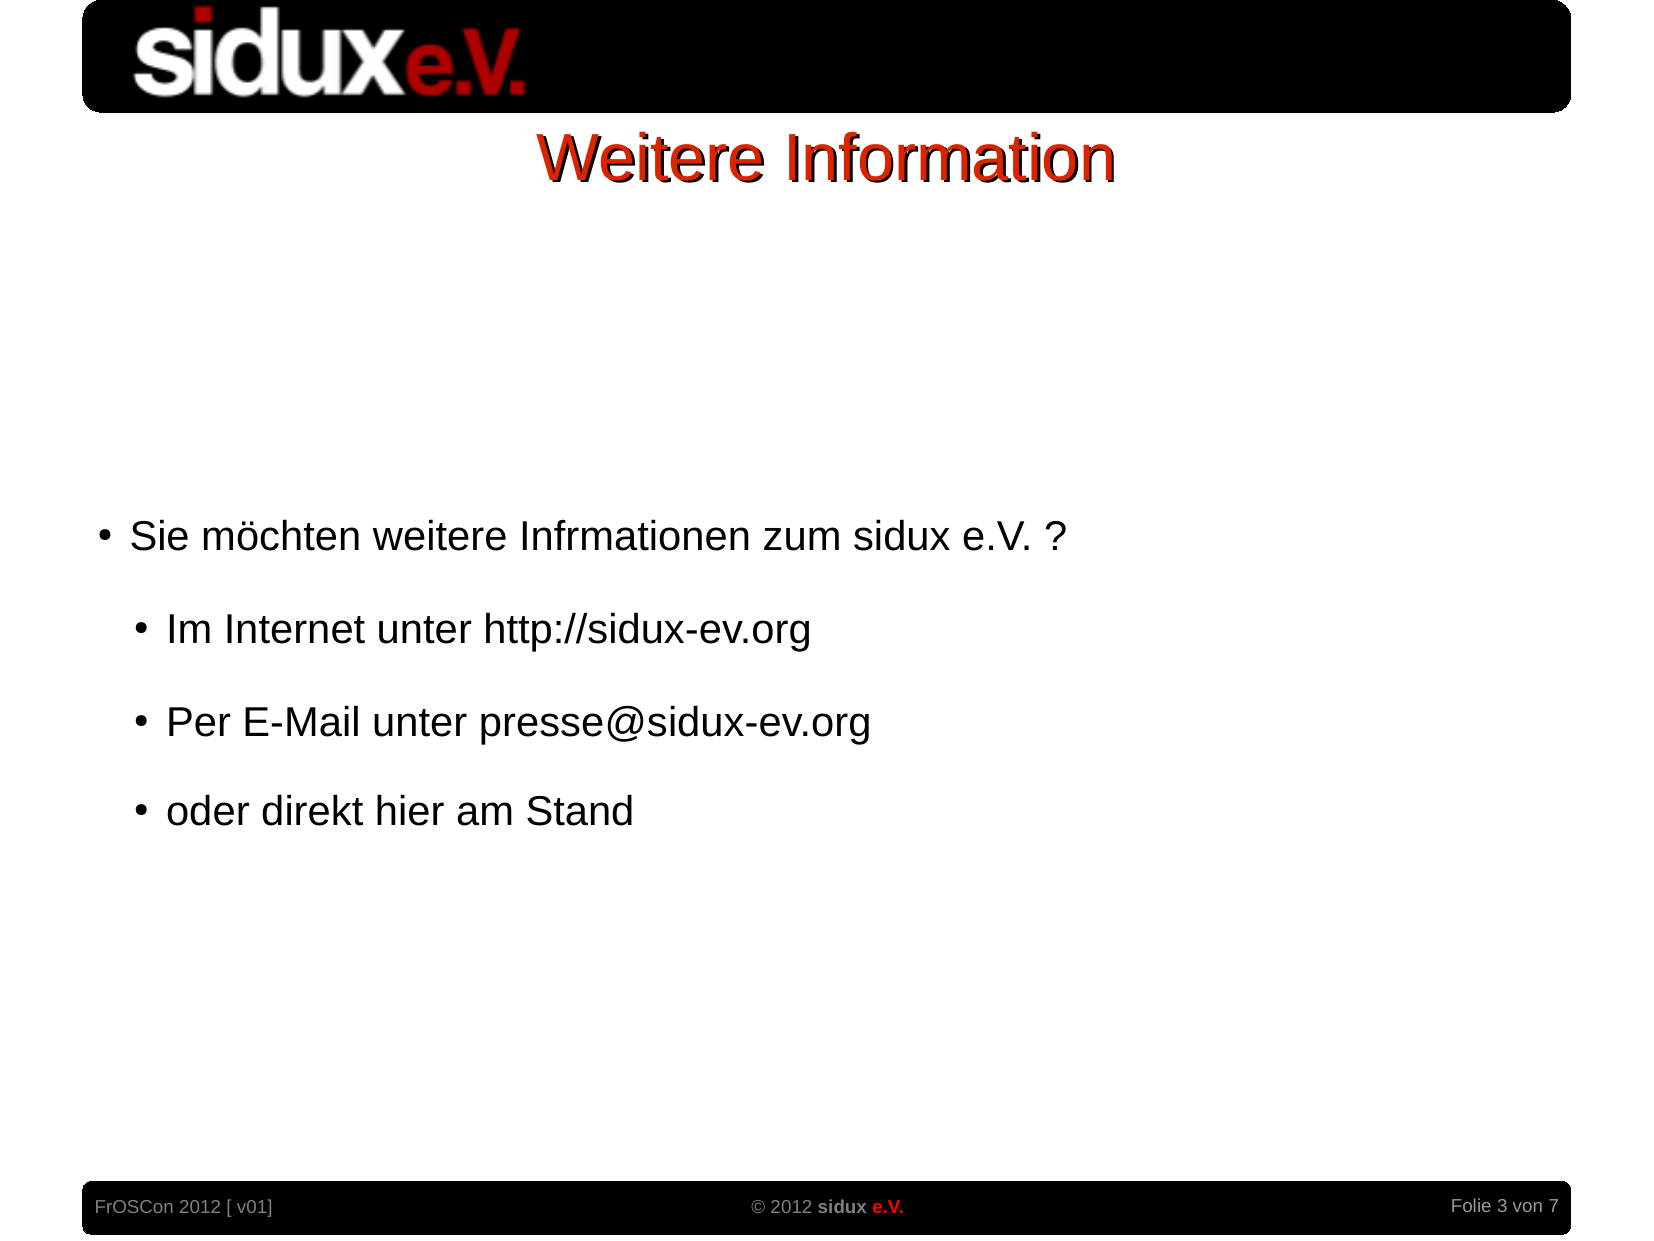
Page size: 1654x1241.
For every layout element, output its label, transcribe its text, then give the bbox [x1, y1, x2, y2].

text_box Weitere Information [82, 112, 1571, 213]
picture [113, 0, 532, 110]
text_box Sie möchten weitere Infrmationen zum sidux e.V. ? Im Internet unter http://sidux-ev.org Per E-Mail unter presse@sidux-ev.org oder direkt hier am Stand [82, 224, 1571, 1170]
